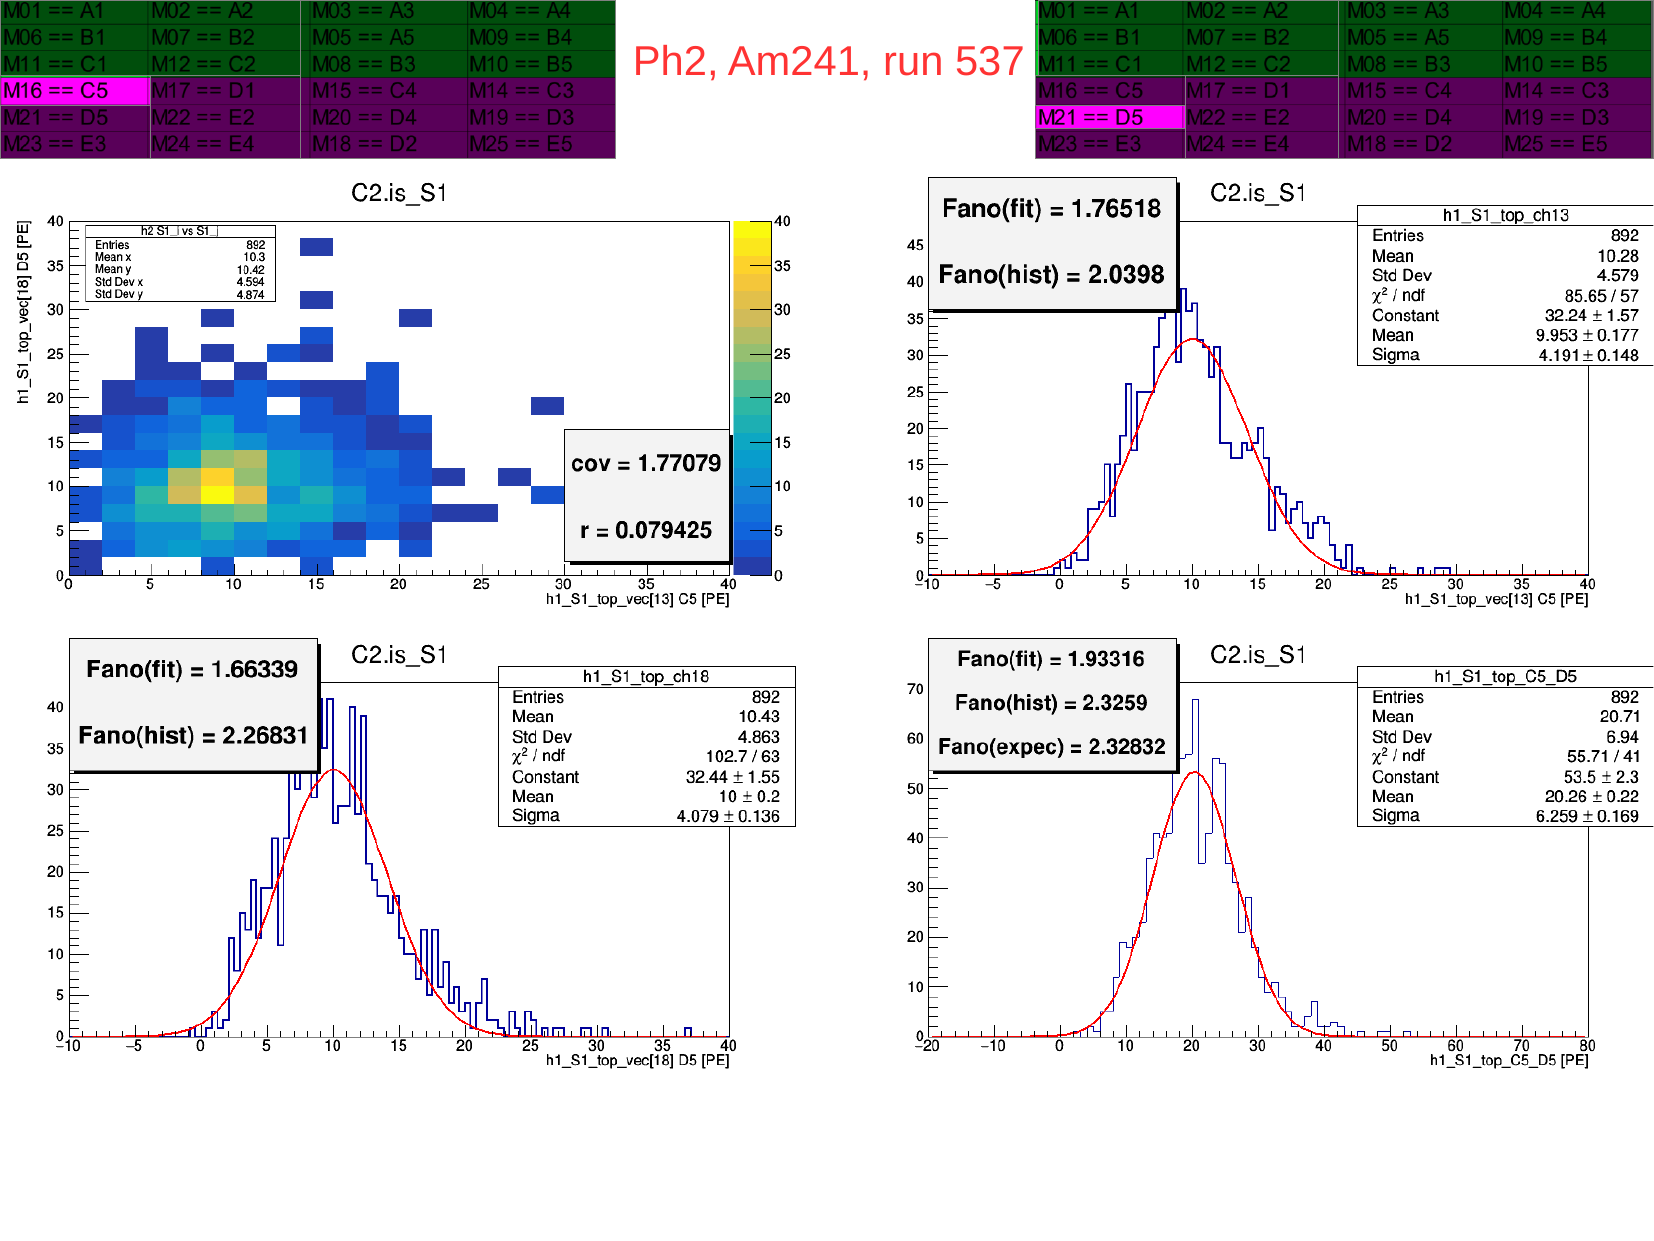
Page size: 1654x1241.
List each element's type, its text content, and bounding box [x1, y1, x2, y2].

picture [0, 76, 150, 105]
text_box Ph2, Am241, run 537 [488, 30, 1171, 166]
picture [1035, 106, 1185, 128]
text_box [0, 0, 616, 159]
picture [6, 169, 1654, 1078]
text_box [1035, 0, 1654, 159]
